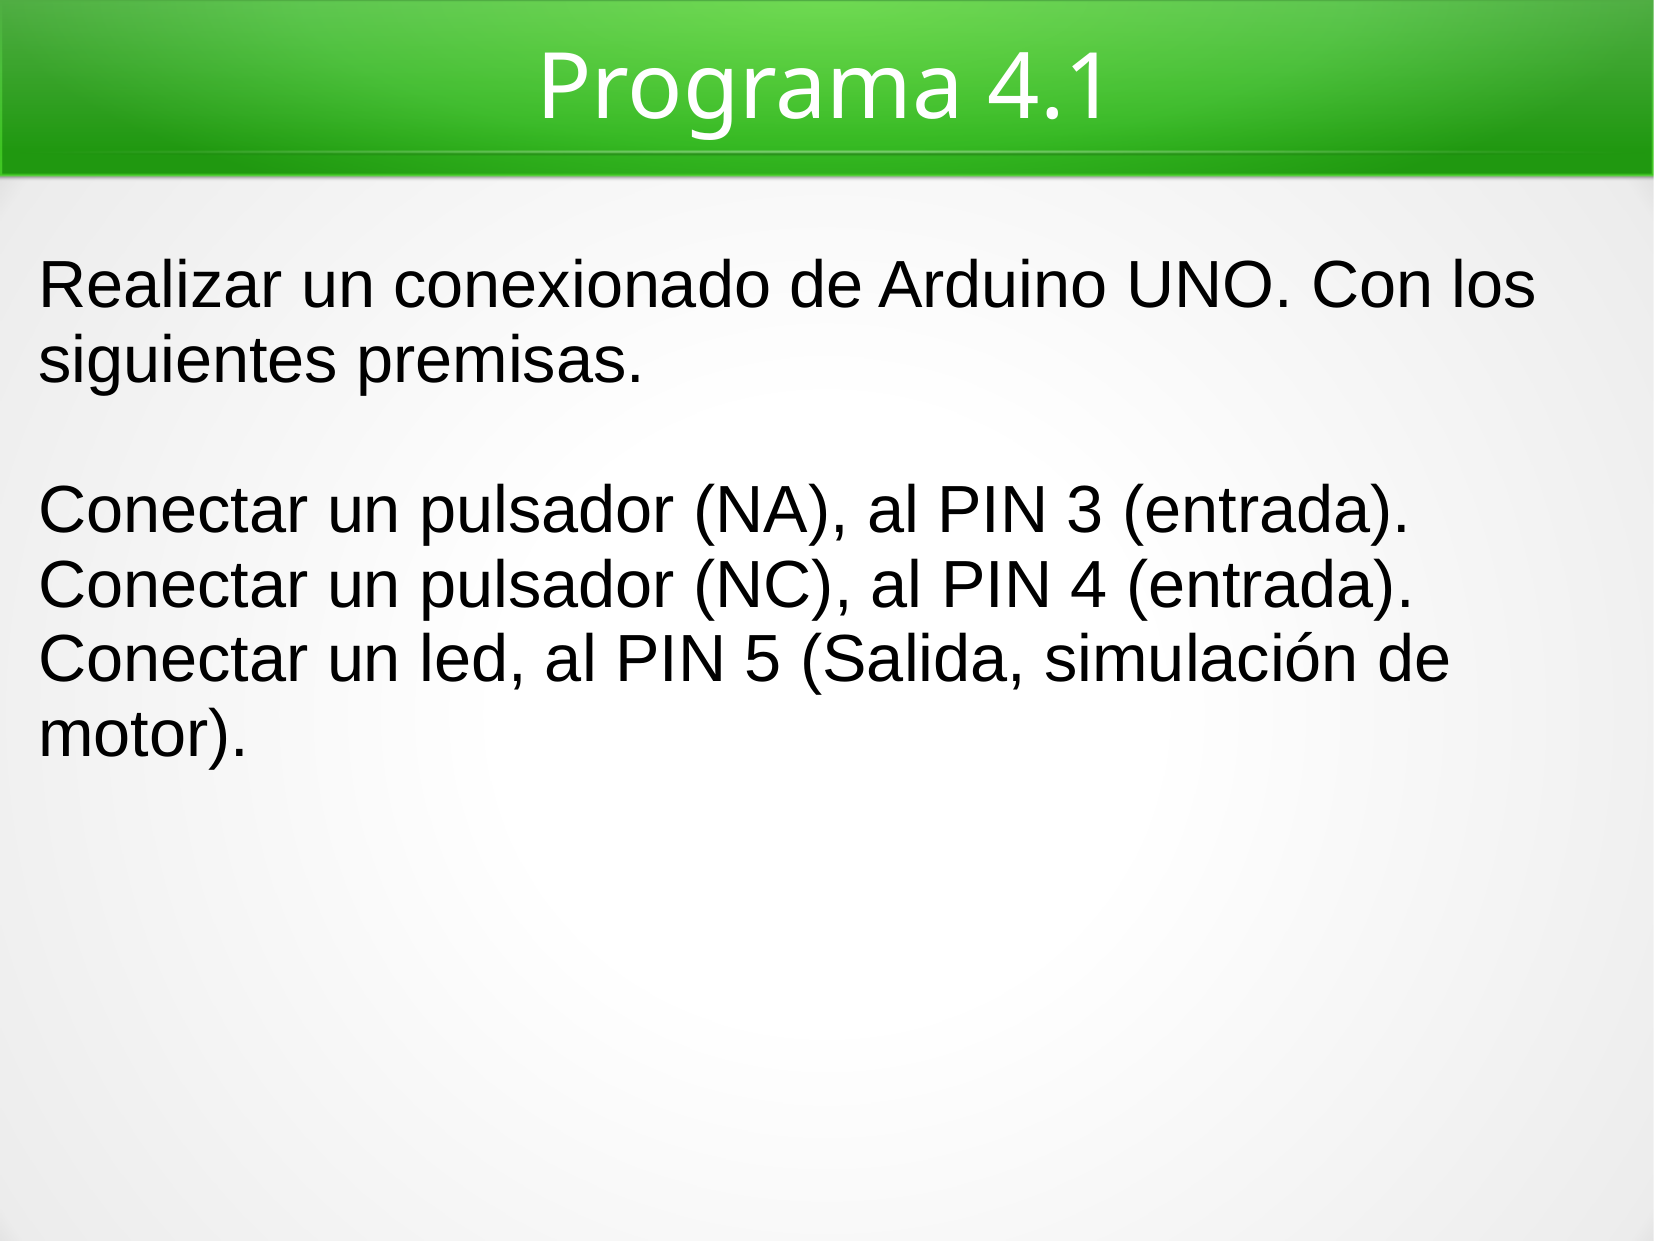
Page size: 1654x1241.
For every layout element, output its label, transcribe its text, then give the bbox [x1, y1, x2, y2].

title Programa 4.1 [82, 11, 1571, 154]
text_box Realizar un conexionado de Arduino UNO. Con los siguientes premisas. Conectar un pulsador (NA), al PIN 3 (entrada). Conectar un pulsador (NC), al PIN 4 (entrada). Conectar un led, al PIN 5 (Salida, simulación de motor). [23, 184, 1654, 1158]
picture [0, 0, 1654, 1241]
